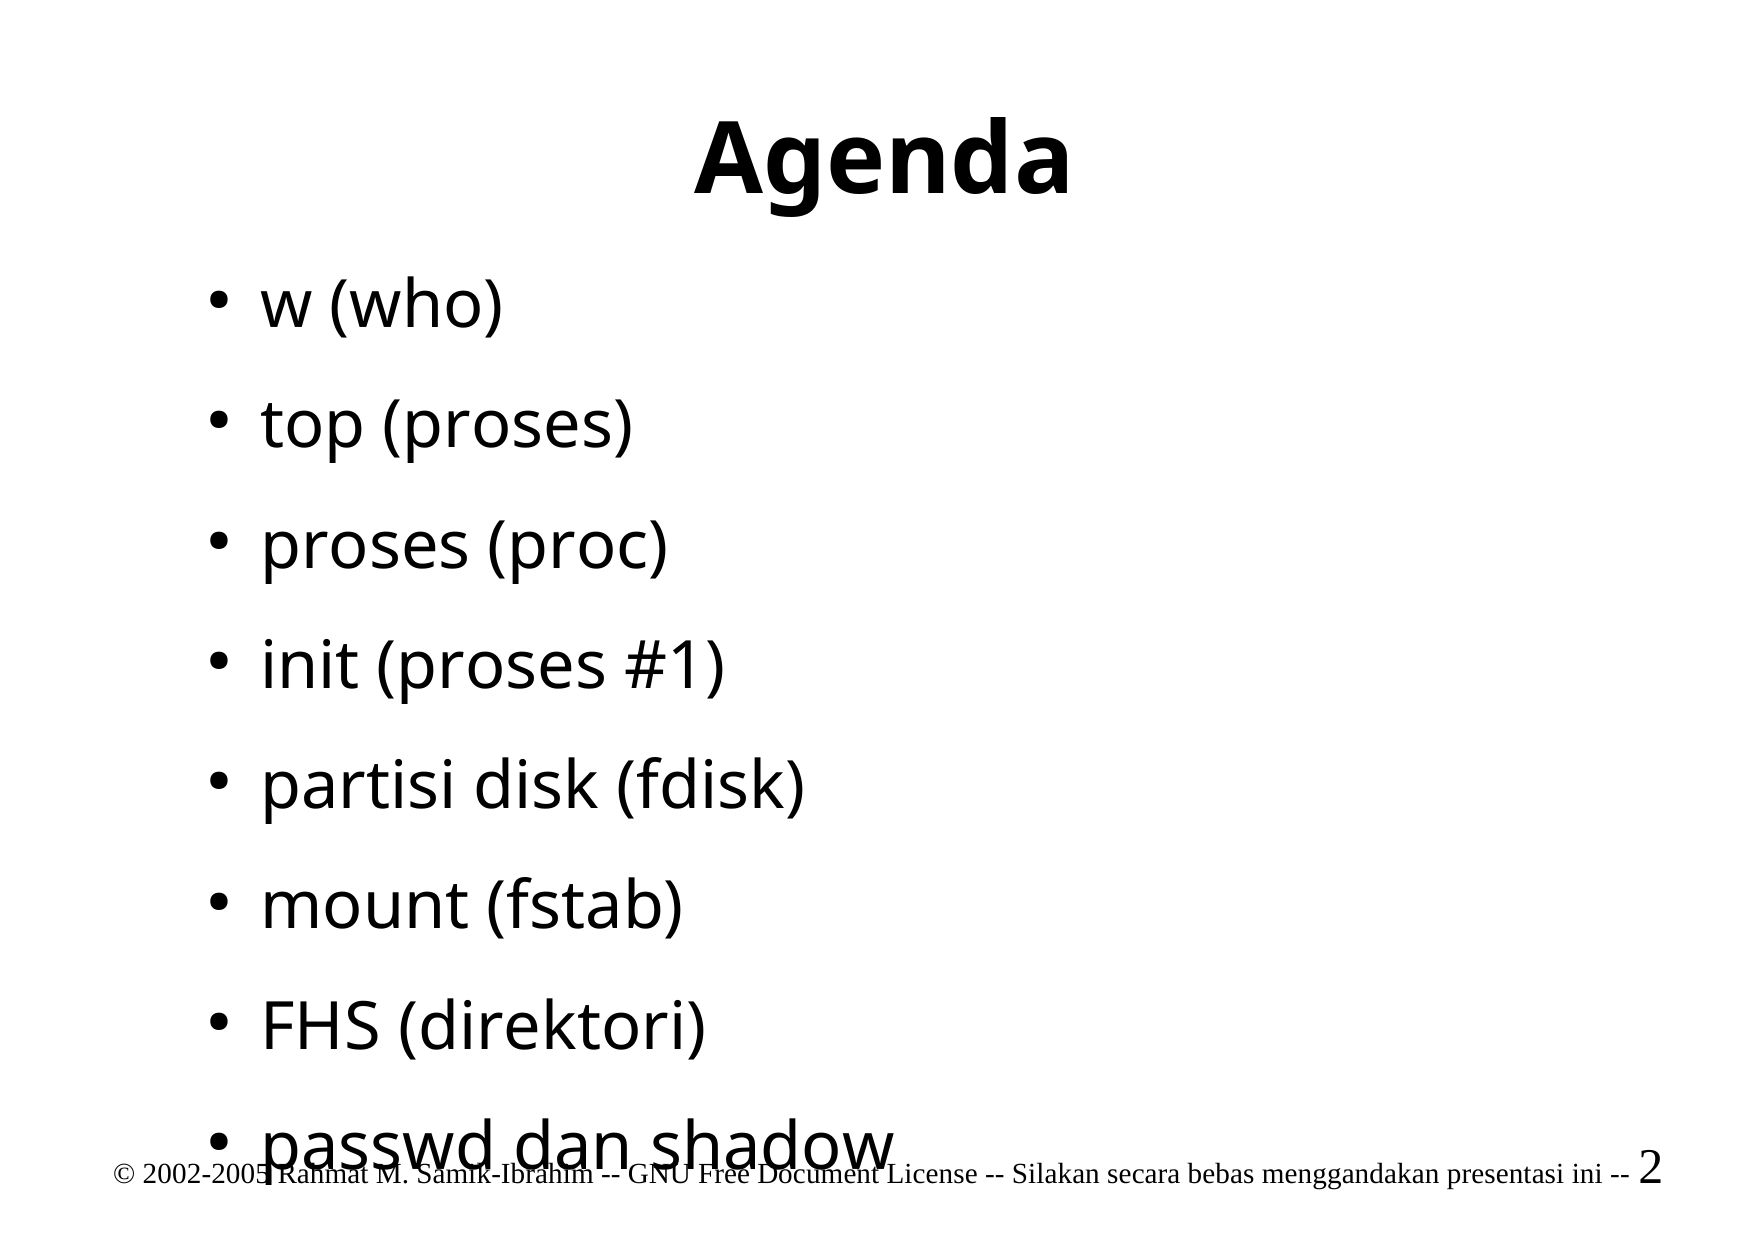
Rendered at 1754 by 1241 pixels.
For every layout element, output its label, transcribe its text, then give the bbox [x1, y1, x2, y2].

list w (who) top (proses) proses (proc) init (proses #1) partisi disk (fdisk) mount (fstab) FHS (direktori) passwd dan shadow [171, 256, 1589, 1091]
title Agenda [176, 58, 1594, 251]
